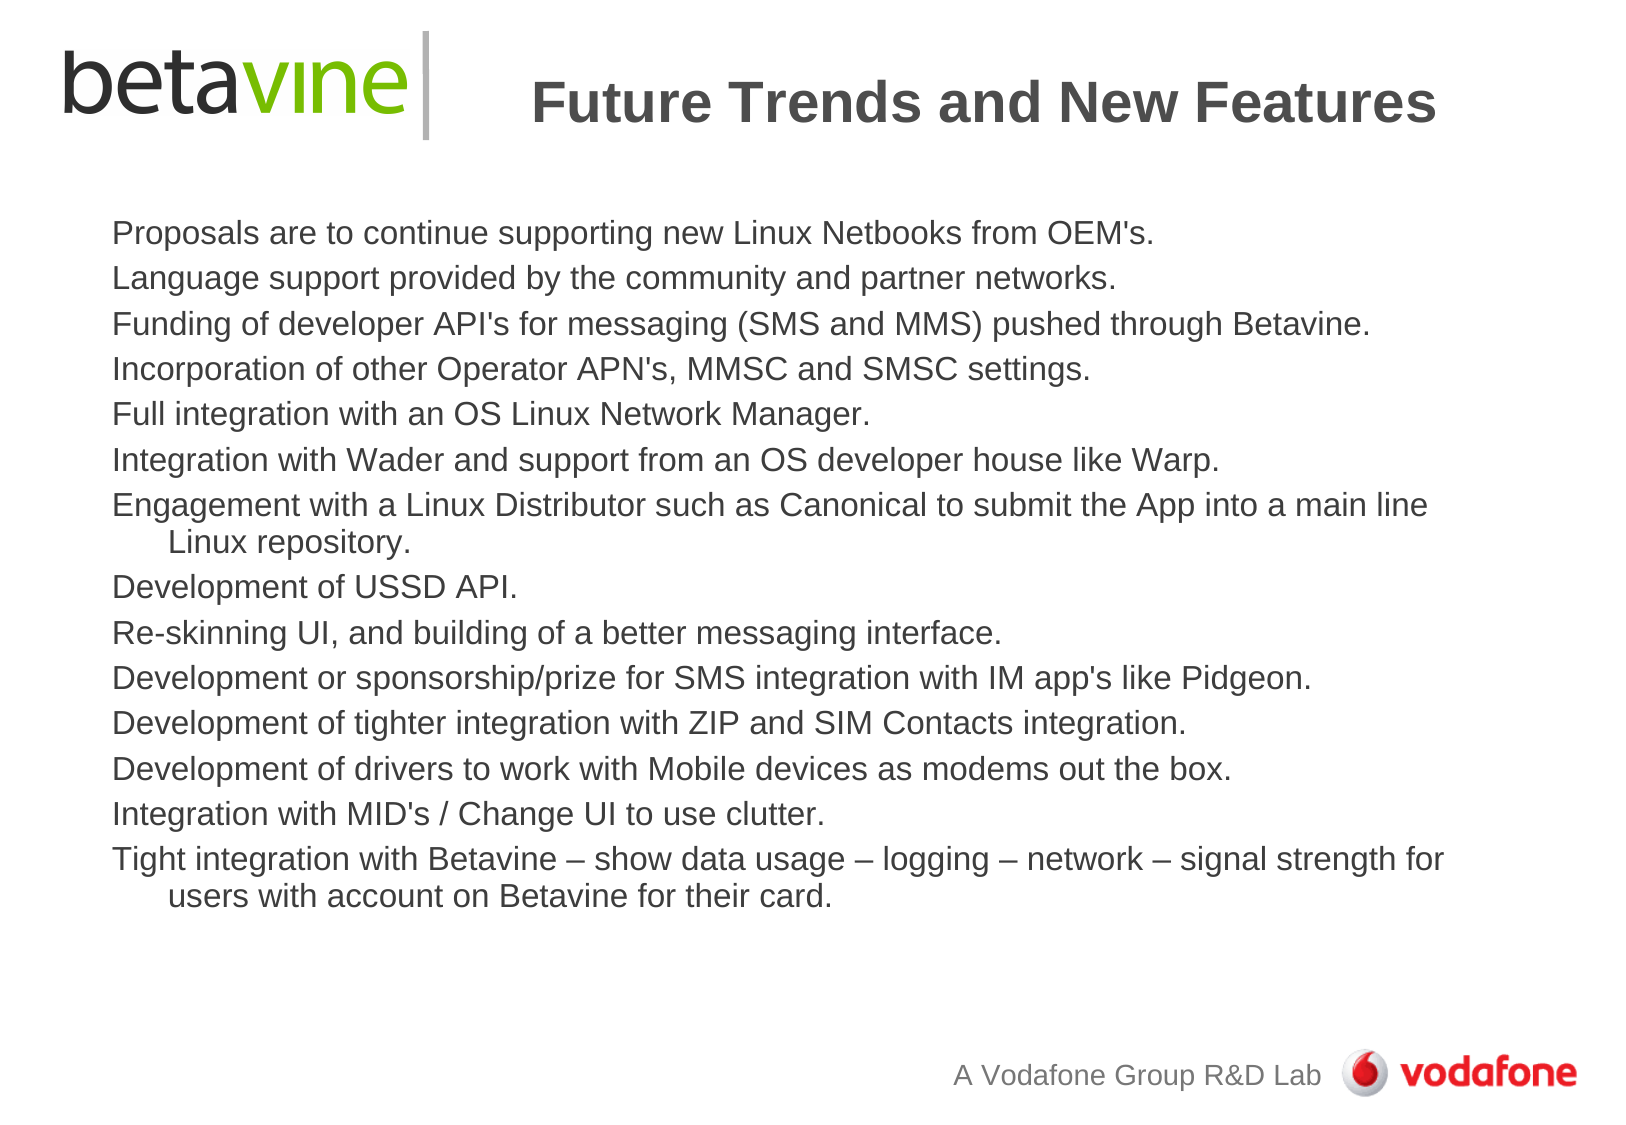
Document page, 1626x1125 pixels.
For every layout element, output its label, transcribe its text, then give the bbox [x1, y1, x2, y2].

list Proposals are to continue supporting new Linux Netbooks from OEM's. Language support provided by the community and partner networks. Funding of developer API's for messaging (SMS and MMS) pushed through Betavine. Incorporation of other Operator APN's, MMSC and SMSC settings. Full integration with an OS Linux Network Manager. Integration with Wader and support from an OS developer house like Warp. Engagement with a Linux Distributor such as Canonical to submit the App into a main line Linux repository. Development of USSD API. Re-skinning UI, and building of a better messaging interface. Development or sponsorship/prize for SMS integration with IM app's like Pidgeon. Development of tighter integration with ZIP and SIM Contacts integration. Development of drivers to work with Mobile devices as modems out the box. Integration with MID's / Change UI to use clutter. Tight integration with Betavine – show data usage – logging – network – signal strength for users with account on Betavine for their card. [111, 214, 1486, 1000]
picture [63, 49, 410, 116]
title Future Trends and New Features [531, 57, 1439, 148]
picture [1327, 1026, 1604, 1125]
